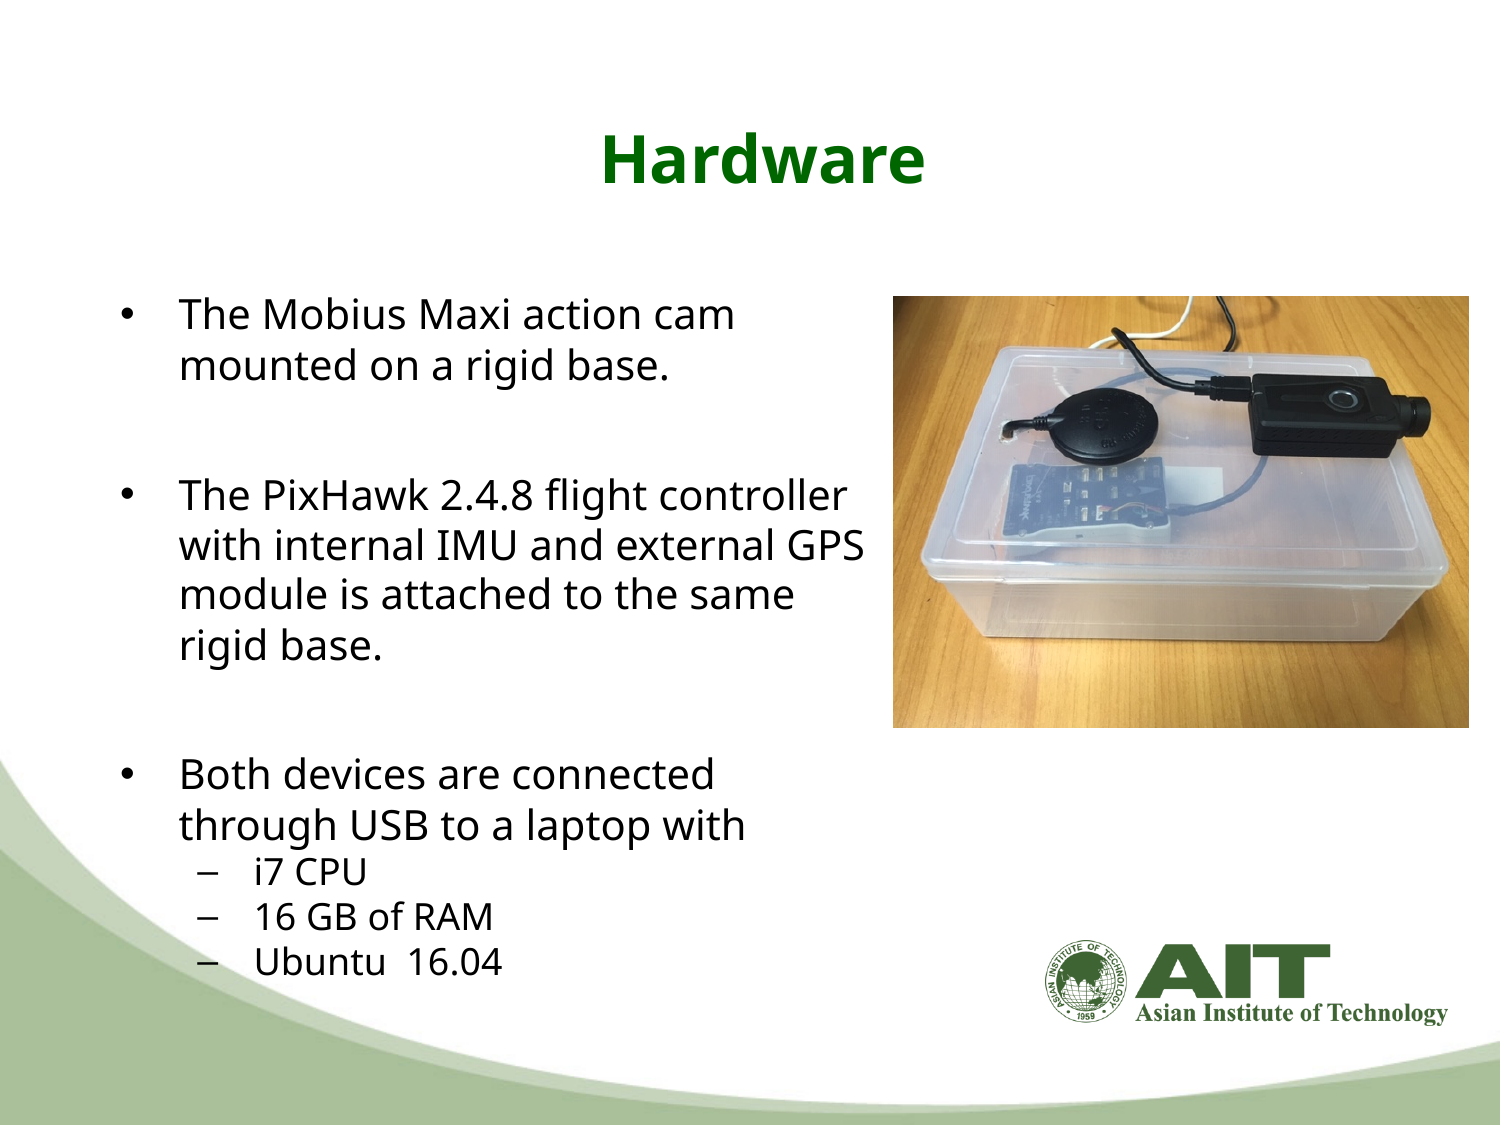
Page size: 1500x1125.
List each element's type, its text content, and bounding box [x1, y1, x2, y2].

list The Mobius Maxi action cam mounted on a rigid base. The PixHawk 2.4.8 flight controller with internal IMU and external GPS module is attached to the same rigid base. Both devices are connected through USB to a laptop with i7 CPU 16 GB of RAM Ubuntu 16.04 [88, 280, 886, 1024]
title Hardware [88, 63, 1439, 251]
picture [0, 0, 1500, 1125]
